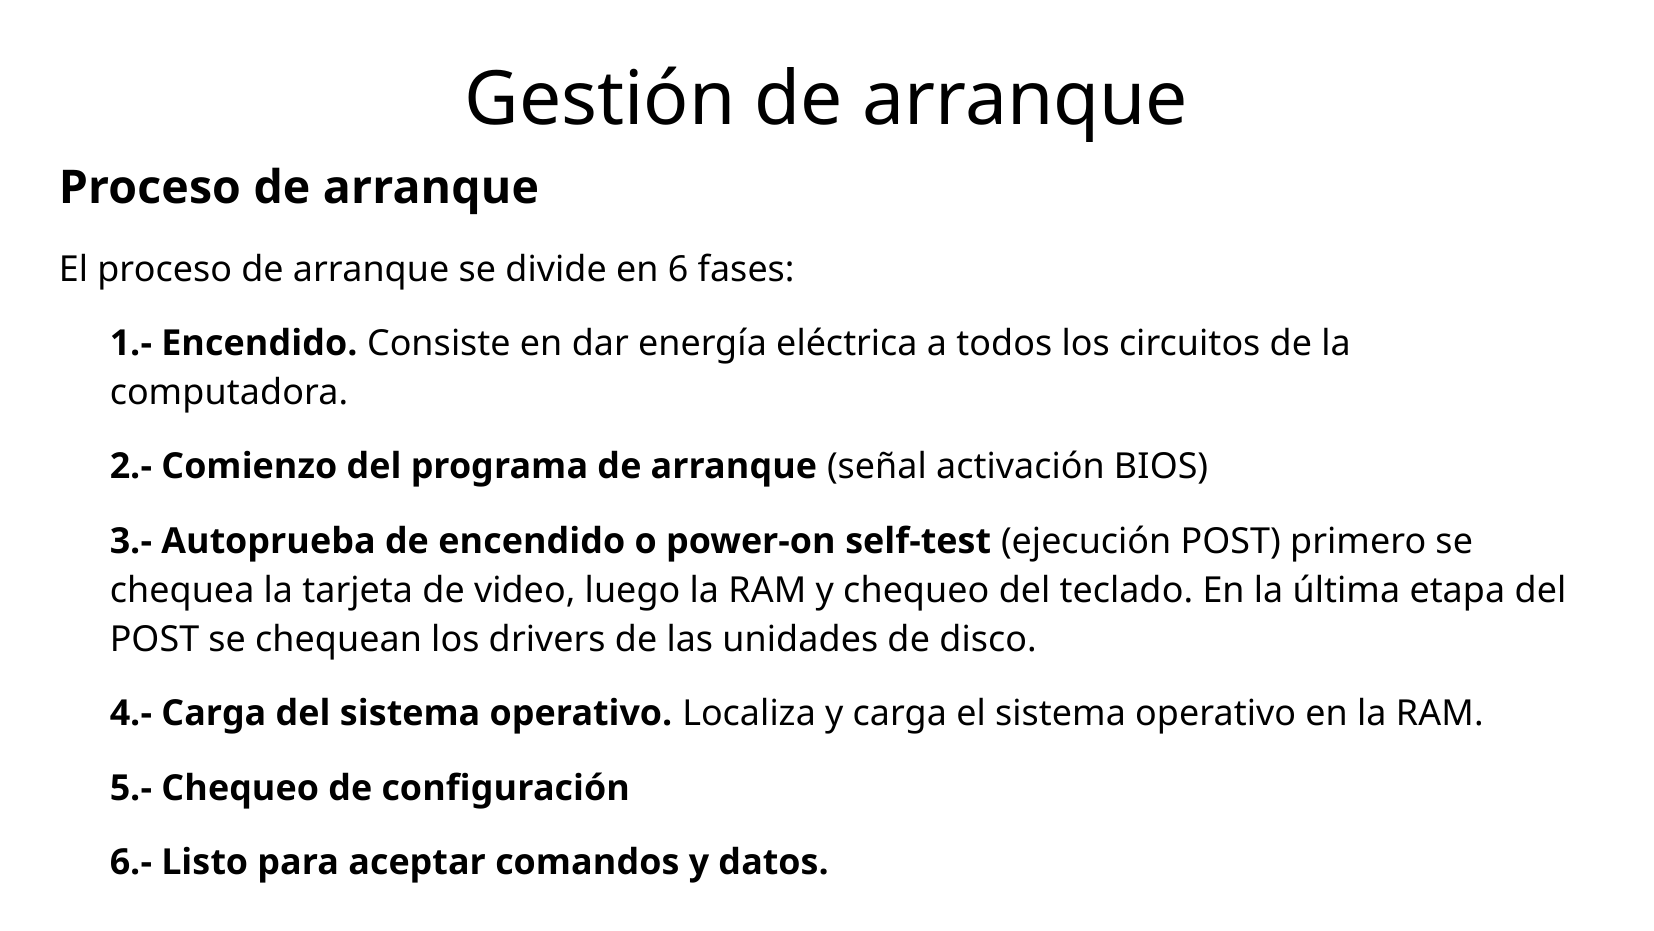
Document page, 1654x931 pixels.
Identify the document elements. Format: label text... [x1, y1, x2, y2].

list Proceso de arranque El proceso de arranque se divide en 6 fases: 1.- Encendido. Consiste en dar energía eléctrica a todos los circuitos de la computadora. 2.- Comienzo del programa de arranque (señal activación BIOS) 3.- Autoprueba de encendido o power-on self-test (ejecución POST) primero se chequea la tarjeta de video, luego la RAM y chequeo del teclado. En la última etapa del POST se chequean los drivers de las unidades de disco. 4.- Carga del sistema operativo. Localiza y carga el sistema operativo en la RAM. 5.- Chequeo de configuración 6.- Listo para aceptar comandos y datos. [59, 153, 1595, 886]
title Gestión de arranque [82, 42, 1571, 148]
